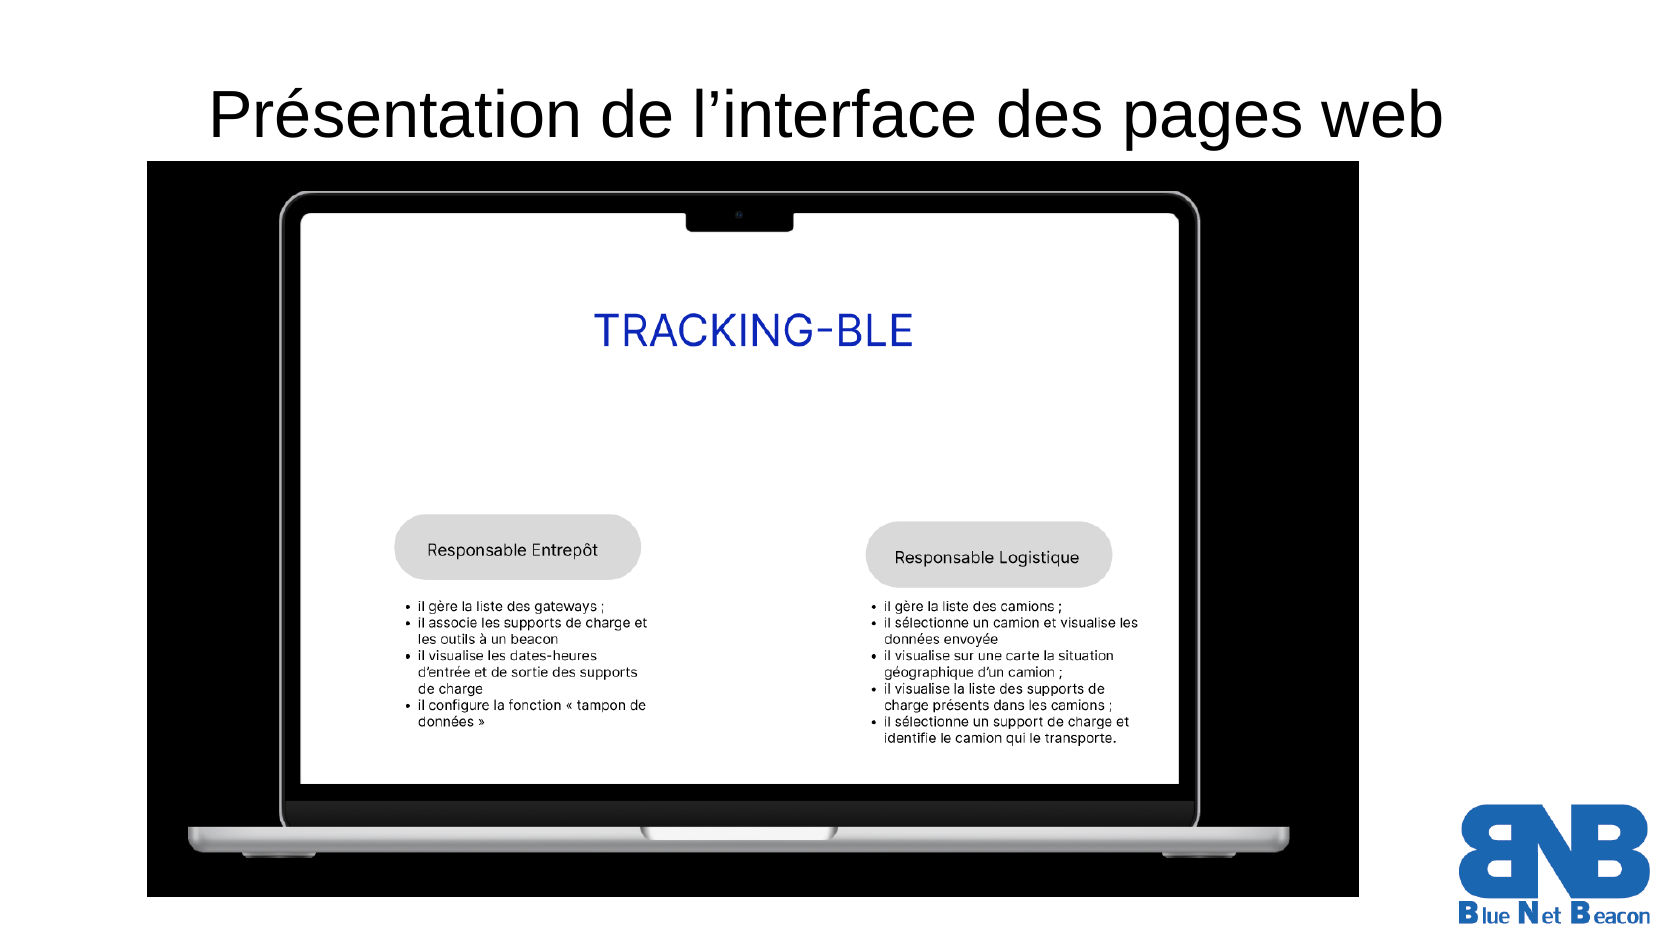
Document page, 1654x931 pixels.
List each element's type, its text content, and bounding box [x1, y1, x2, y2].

picture [1459, 797, 1650, 930]
picture [147, 161, 1359, 897]
title Présentation de l’interface des pages web [82, 37, 1571, 193]
